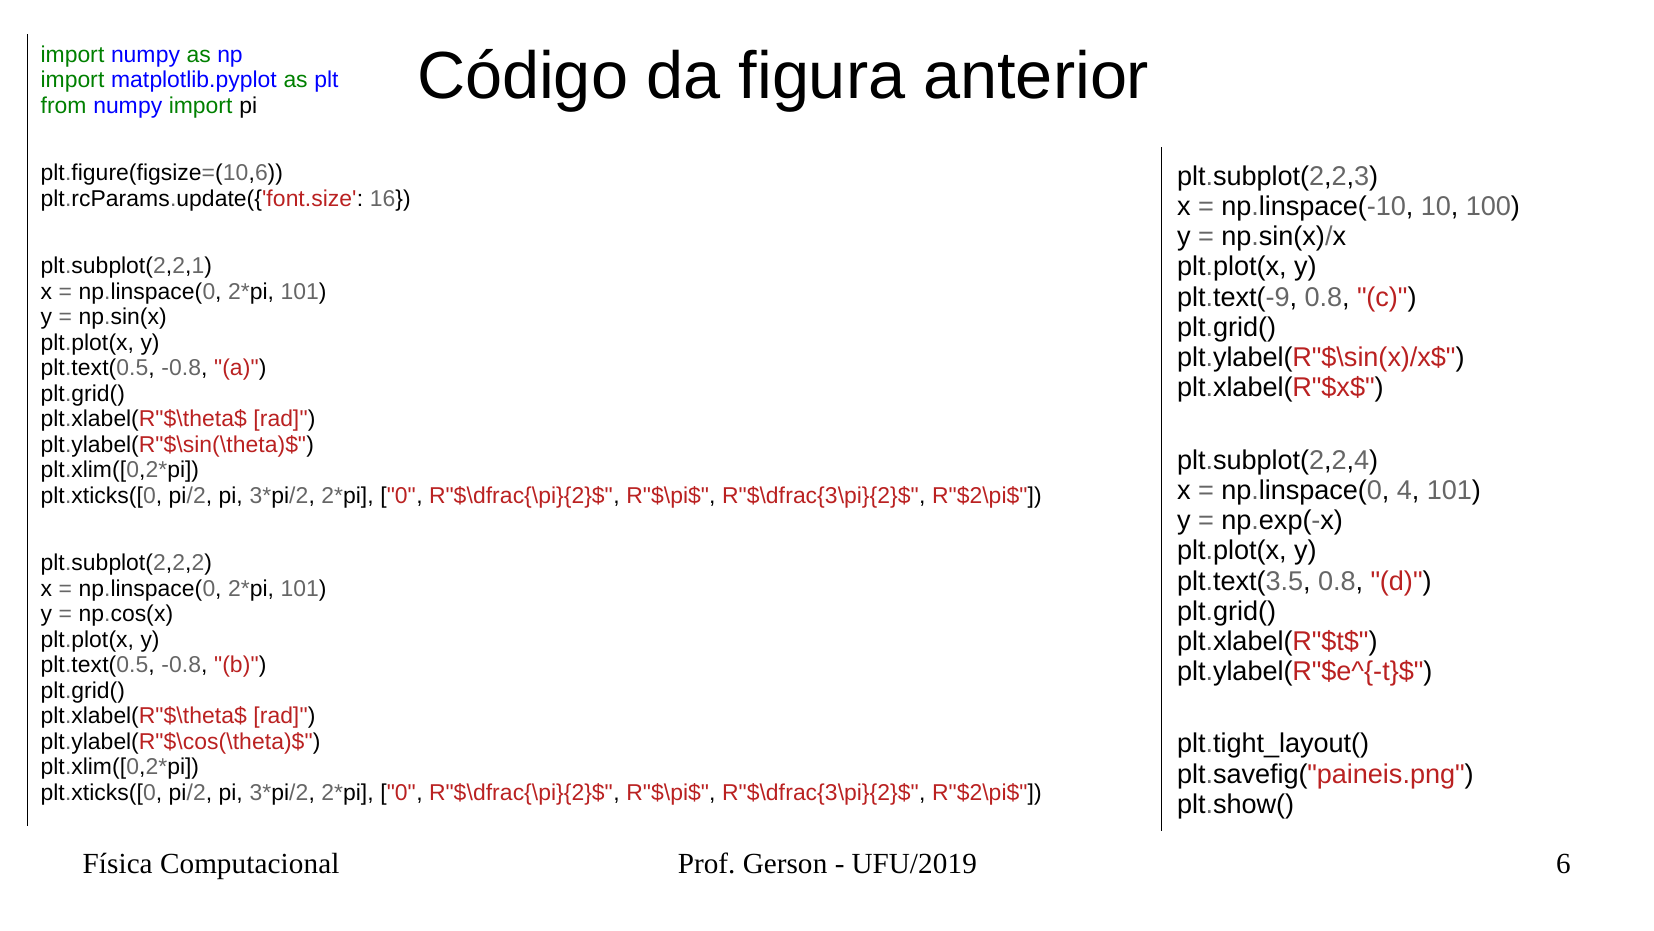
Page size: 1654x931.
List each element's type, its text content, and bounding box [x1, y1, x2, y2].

text_box import numpy as np import matplotlib.pyplot as plt from numpy import pi plt.figure(figsize=(10,6)) plt.rcParams.update({'font.size': 16}) plt.subplot(2,2,1) x = np.linspace(0, 2*pi, 101) y = np.sin(x) plt.plot(x, y) plt.text(0.5, -0.8, "(a)") plt.grid() plt.xlabel(R"$\theta$ [rad]") plt.ylabel(R"$\sin(\theta)$") plt.xlim([0,2*pi]) plt.xticks([0, pi/2, pi, 3*pi/2, 2*pi], ["0", R"$\dfrac{\pi}{2}$", R"$\pi$", R"$\dfrac{3\pi}{2}$", R"$2\pi$"]) plt.subplot(2,2,2) x = np.linspace(0, 2*pi, 101) y = np.cos(x) plt.plot(x, y) plt.text(0.5, -0.8, "(b)") plt.grid() plt.xlabel(R"$\theta$ [rad]") plt.ylabel(R"$\cos(\theta)$") plt.xlim([0,2*pi]) plt.xticks([0, pi/2, pi, 3*pi/2, 2*pi], ["0", R"$\dfrac{\pi}{2}$", R"$\pi$", R"$\dfrac{3\pi}{2}$", R"$2\pi$"]) [28, 34, 1096, 813]
text_box Código da figura anterior [402, 31, 1165, 121]
text_box plt.subplot(2,2,3) x = np.linspace(-10, 10, 100) y = np.sin(x)/x plt.plot(x, y) plt.text(-9, 0.8, "(c)") plt.grid() plt.ylabel(R"$\sin(x)/x$") plt.xlabel(R"$x$") plt.subplot(2,2,4) x = np.linspace(0, 4, 101) y = np.exp(-x) plt.plot(x, y) plt.text(3.5, 0.8, "(d)") plt.grid() plt.xlabel(R"$t$") plt.ylabel(R"$e^{-t}$") plt.tight_layout() plt.savefig("paineis.png") plt.show() [1162, 153, 1535, 827]
